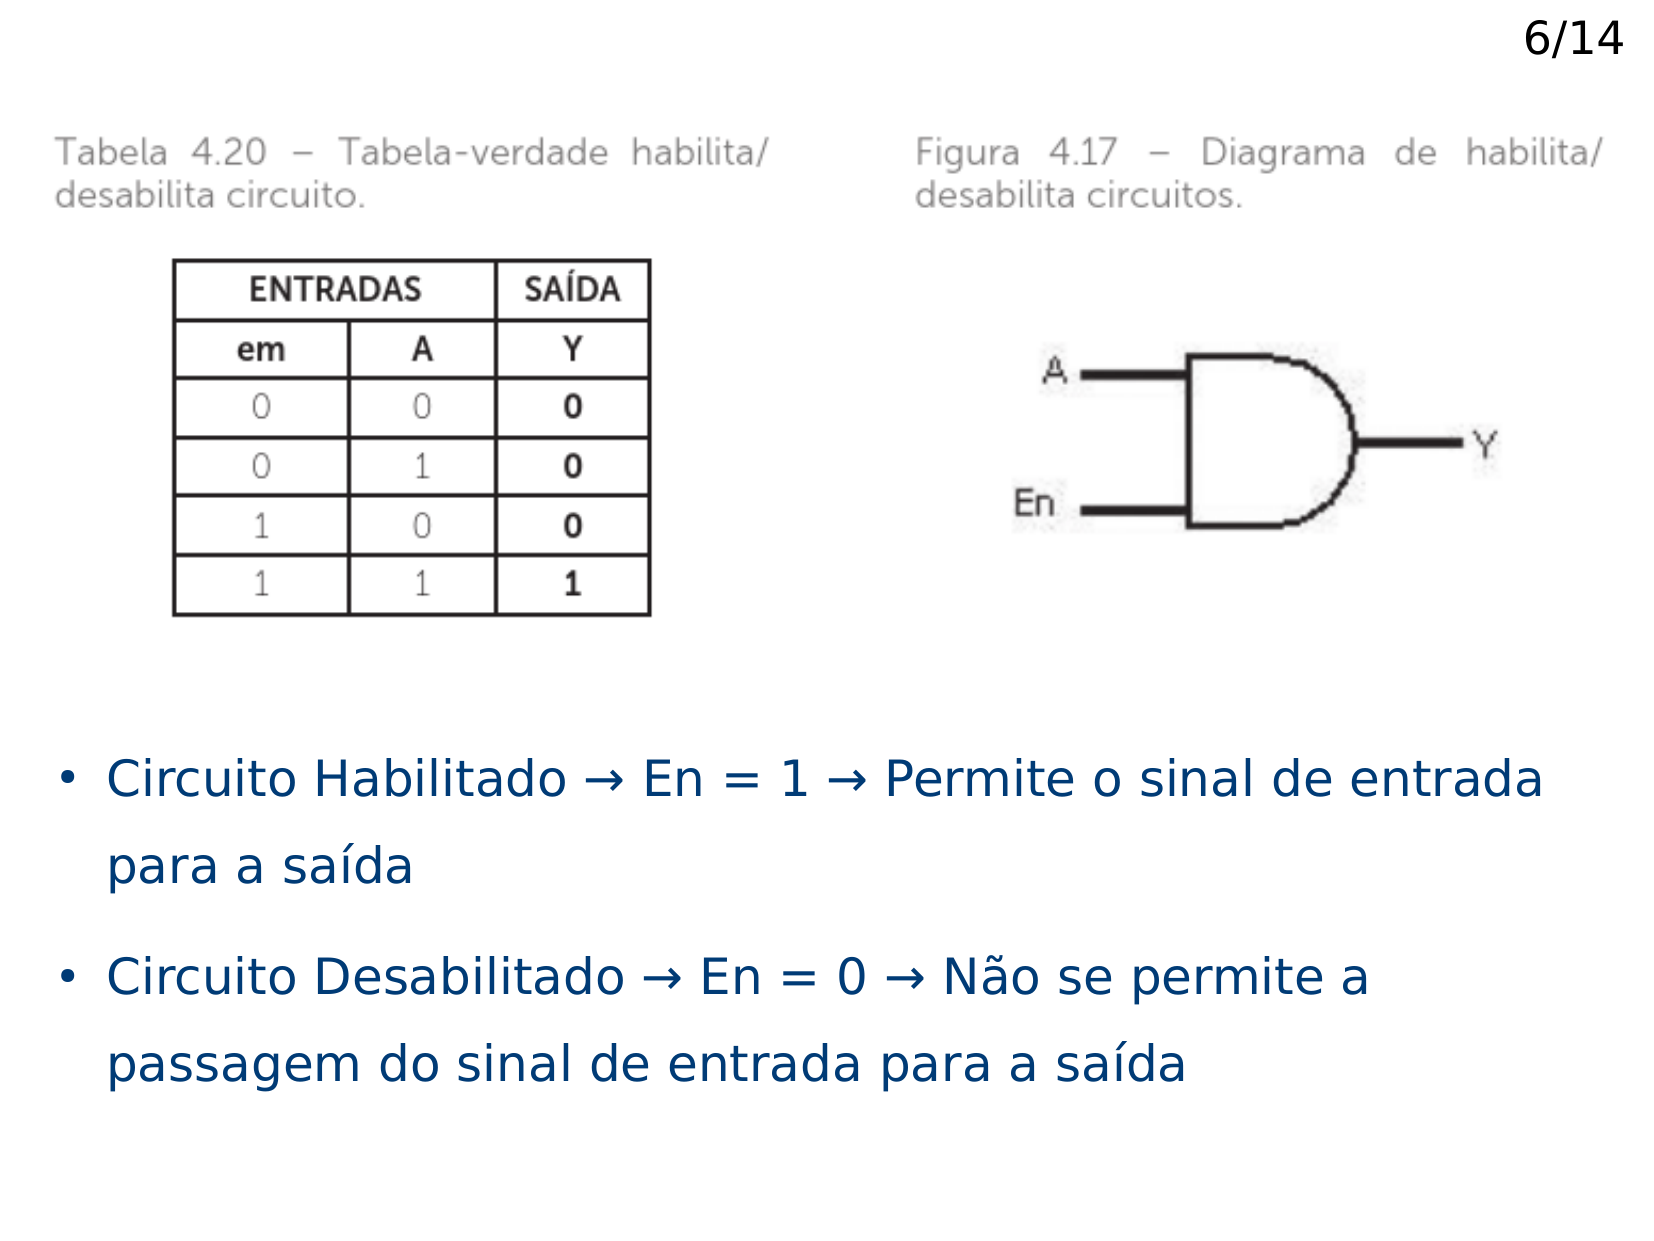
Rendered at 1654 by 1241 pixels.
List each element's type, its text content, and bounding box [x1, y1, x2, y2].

list Circuito Habilitado → En = 1 → Permite o sinal de entrada para a saída Circuito Desabilitado → En = 0 → Não se permite a passagem do sinal de entrada para a saída [59, 720, 1625, 1211]
picture [47, 129, 1611, 626]
